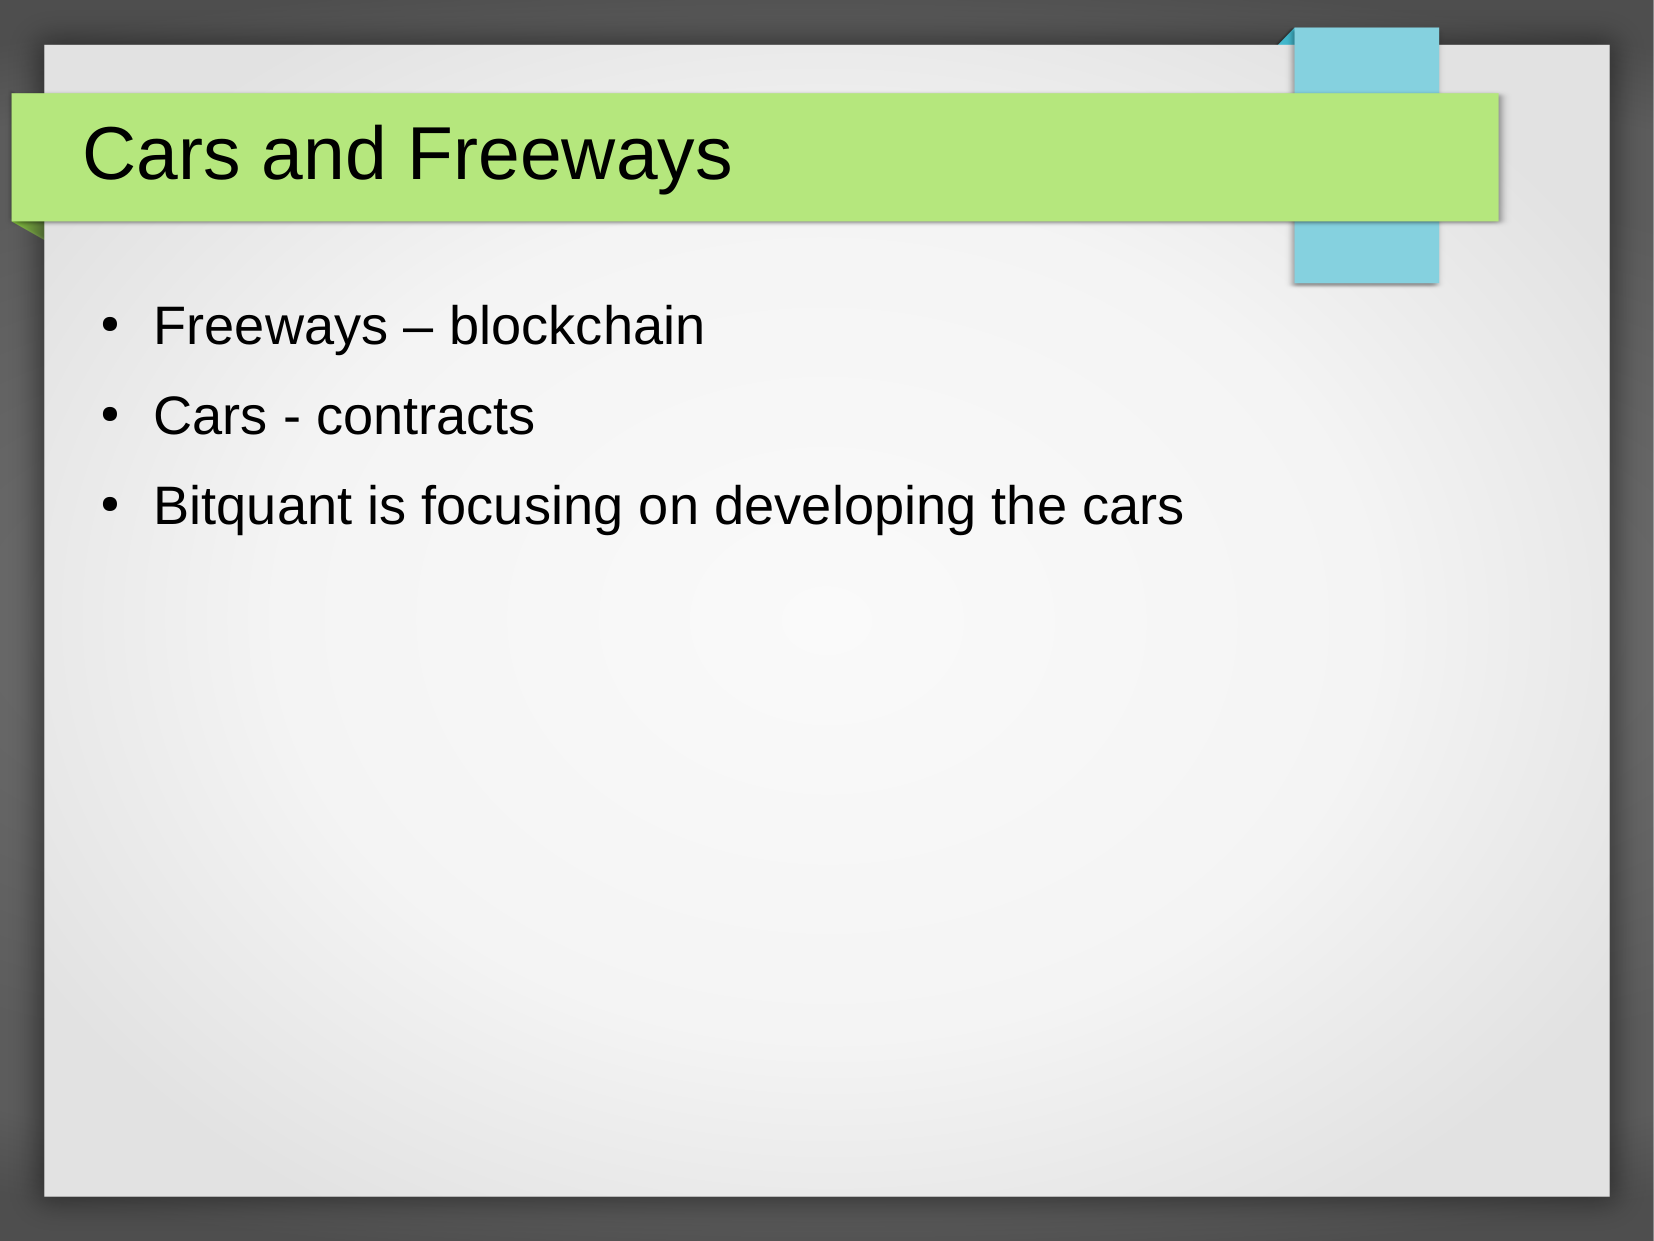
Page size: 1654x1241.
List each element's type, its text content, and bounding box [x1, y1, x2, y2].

list Freeways – blockchain Cars - contracts Bitquant is focusing on developing the cars [82, 295, 1571, 1015]
picture [0, 0, 1654, 1241]
title Cars and Freeways [82, 94, 1264, 213]
